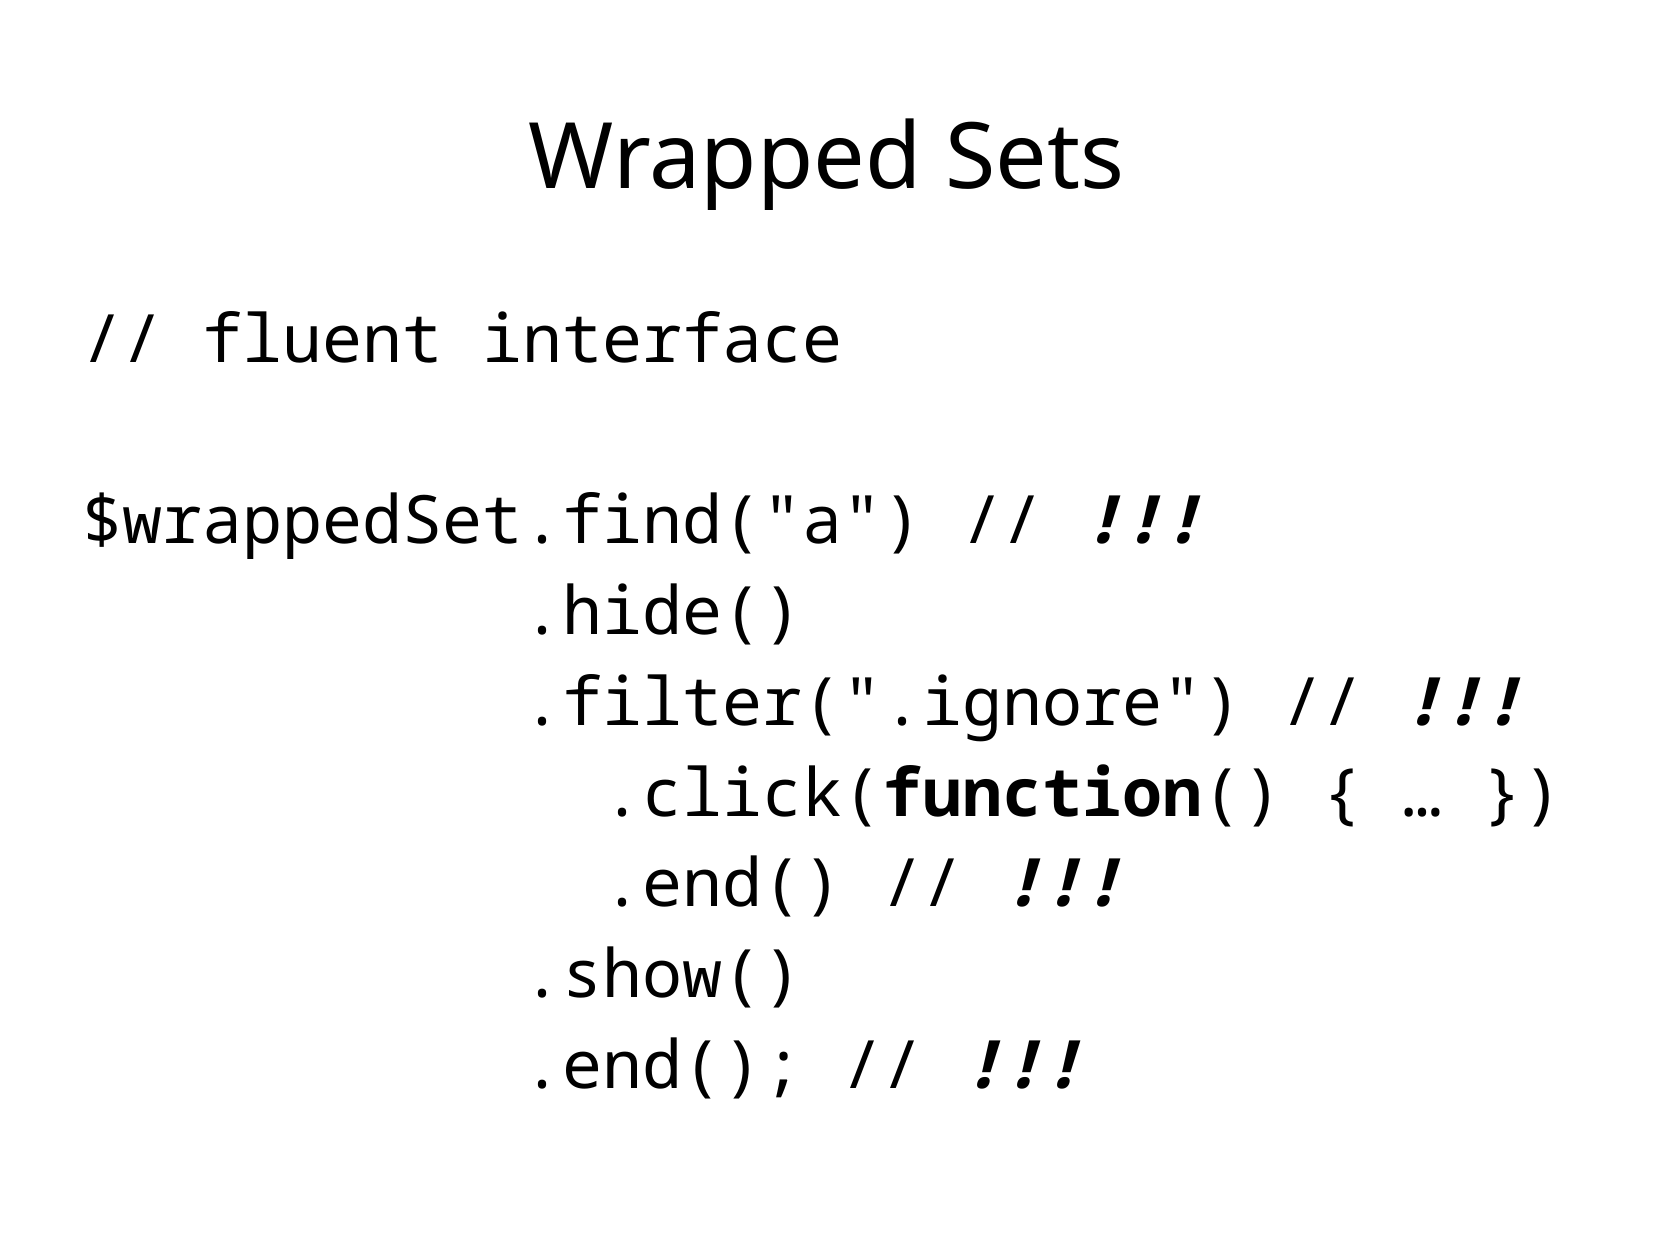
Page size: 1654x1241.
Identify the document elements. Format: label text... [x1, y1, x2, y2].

subtitle // fluent interface $wrappedSet.find("a") // !!! .hide() .filter(".ignore") // !!! .click(function() { … }) .end() // !!! .show() .end(); // !!! [82, 297, 1571, 1102]
title Wrapped Sets [82, 56, 1571, 250]
